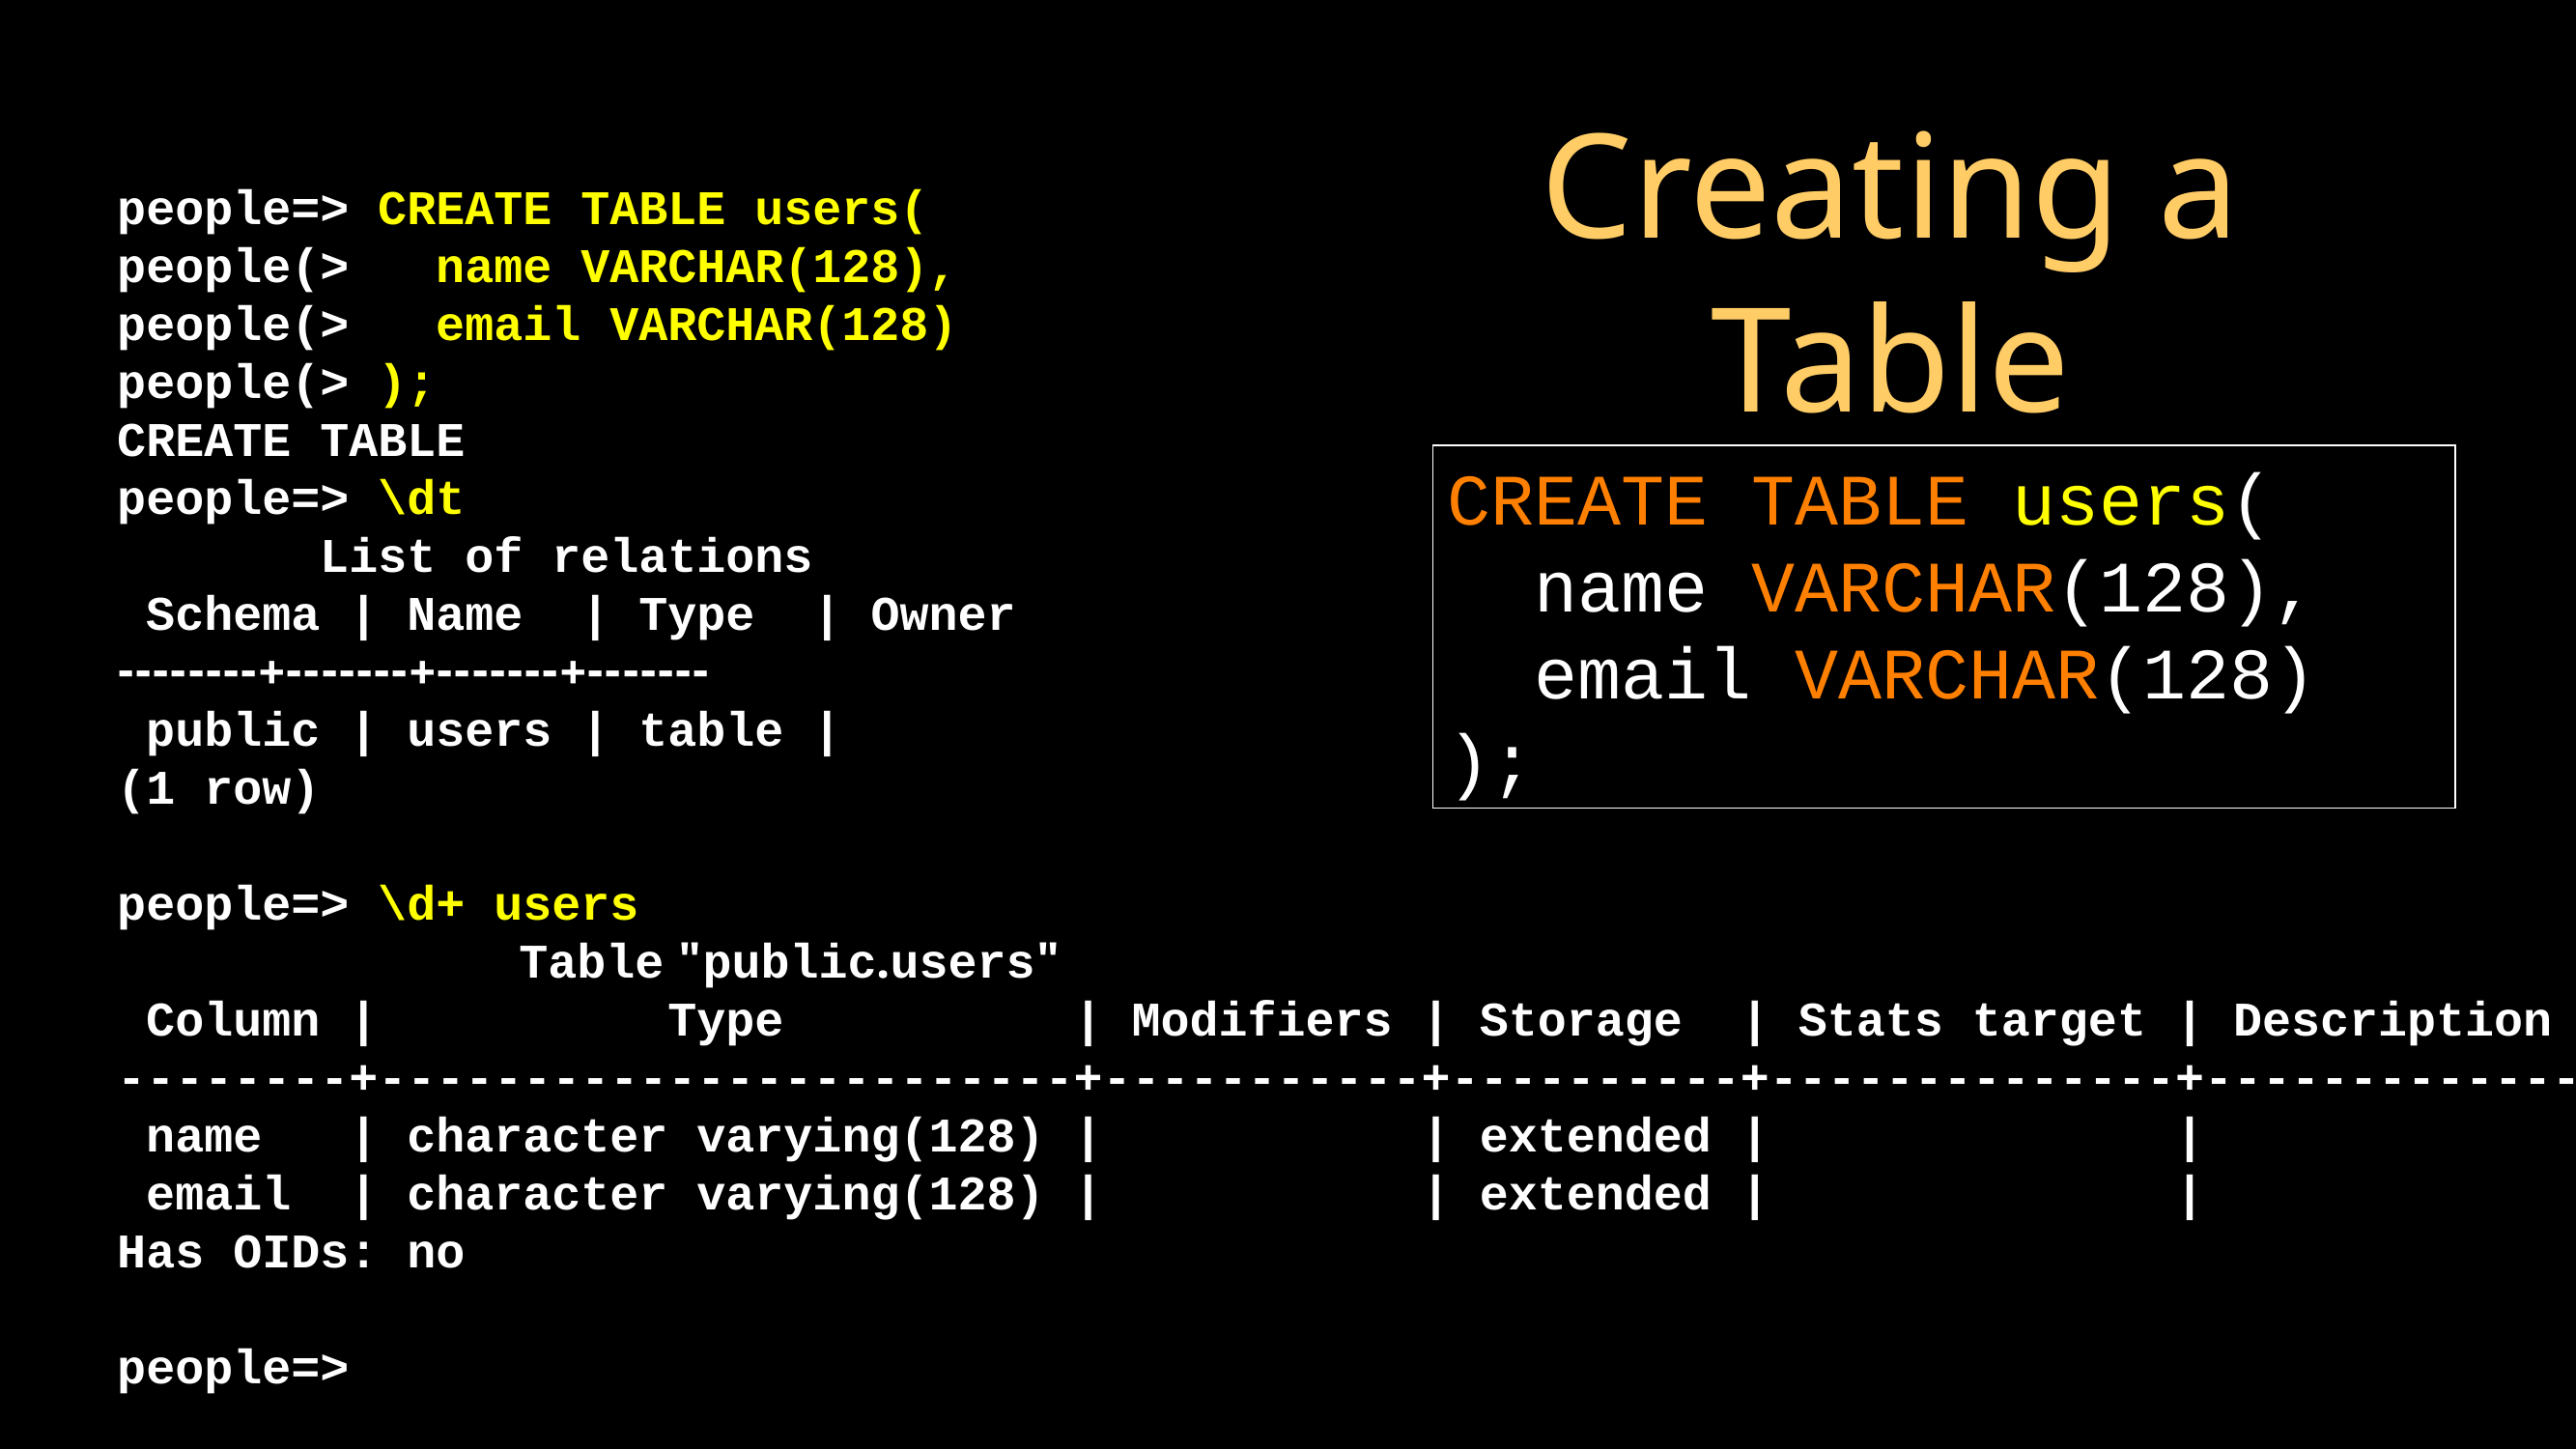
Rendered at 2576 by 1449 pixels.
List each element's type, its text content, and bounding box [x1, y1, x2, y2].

text_box people=> CREATE TABLE users( people(> name VARCHAR(128), people(> email VARCHAR(128) people(> ); CREATE TABLE people=> \dt List of relations Schema | Name | Type | Owner --------+-------+-------+------- public | users | table | (1 row) people=> \d+ users Table "public.users" Column | Type | Modifiers | Storage | Stats target | Description --------+------------------------+-----------+----------+--------------+------------- name | character varying(128) | | extended | | email | character varying(128) | | extended | | Has OIDs: no people=> [102, 168, 2576, 1402]
text_box CREATE TABLE users( name VARCHAR(128), email VARCHAR(128) ); [1432, 445, 2456, 809]
title Creating a Table [1397, 84, 2386, 168]
